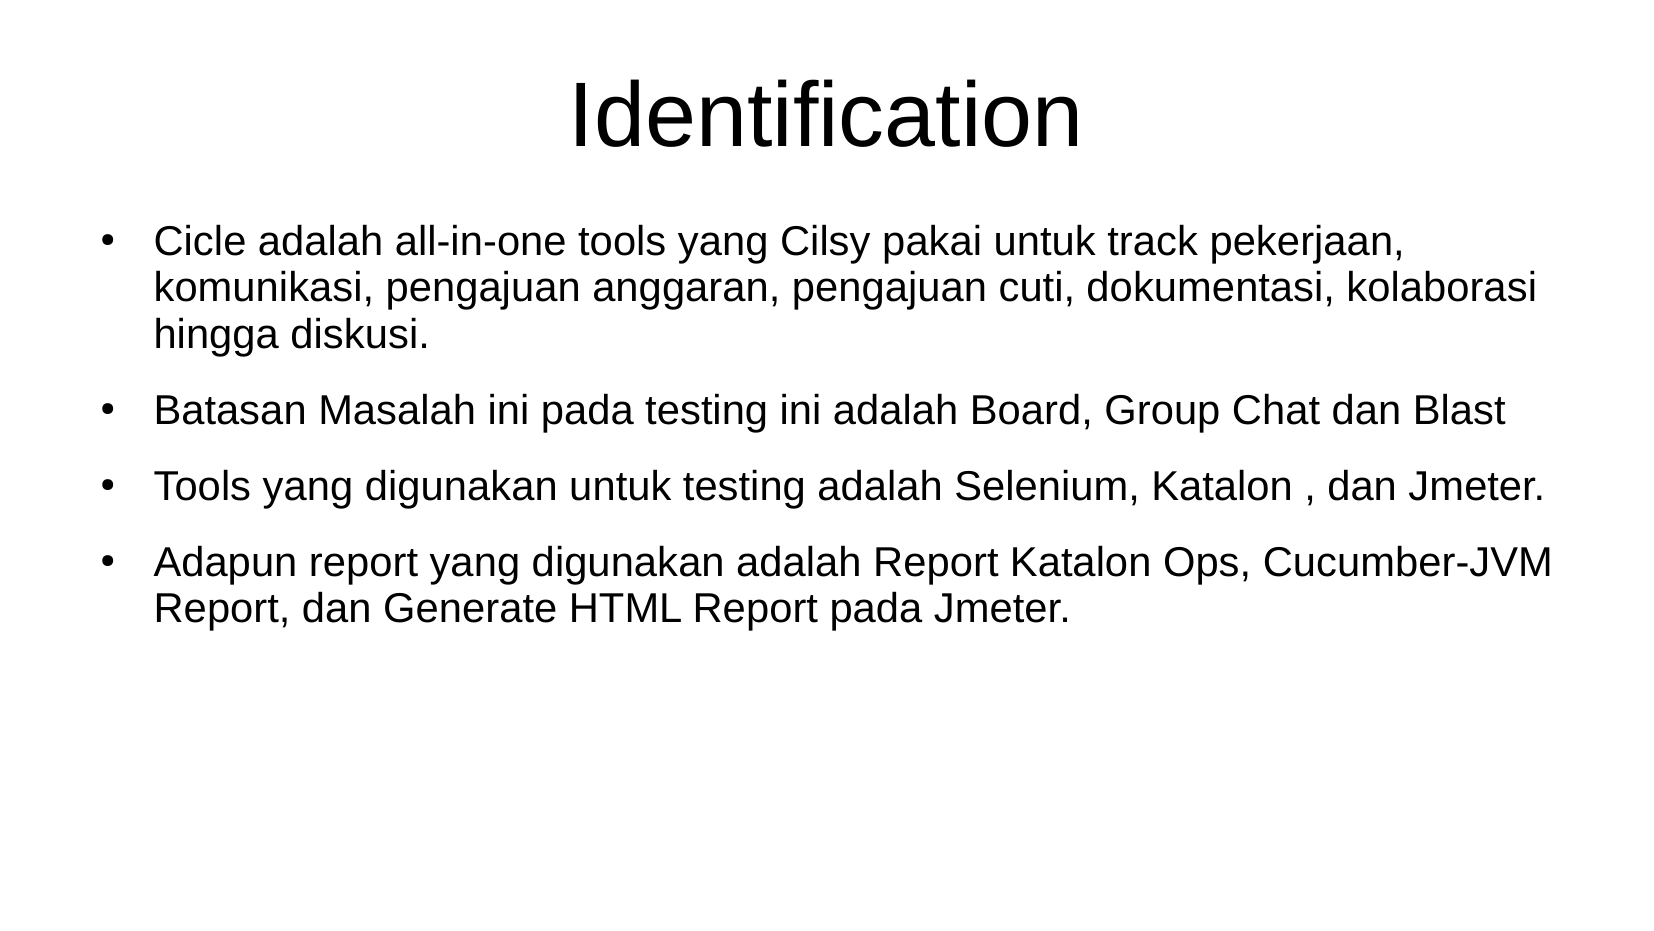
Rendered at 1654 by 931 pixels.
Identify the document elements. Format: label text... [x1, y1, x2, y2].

list Cicle adalah all-in-one tools yang Cilsy pakai untuk track pekerjaan, komunikasi, pengajuan anggaran, pengajuan cuti, dokumentasi, kolaborasi hingga diskusi. Batasan Masalah ini pada testing ini adalah Board, Group Chat dan Blast Tools yang digunakan untuk testing adalah Selenium, Katalon , dan Jmeter. Adapun report yang digunakan adalah Report Katalon Ops, Cucumber-JVM Report, dan Generate HTML Report pada Jmeter. [82, 217, 1571, 758]
title Identification [82, 37, 1571, 193]
